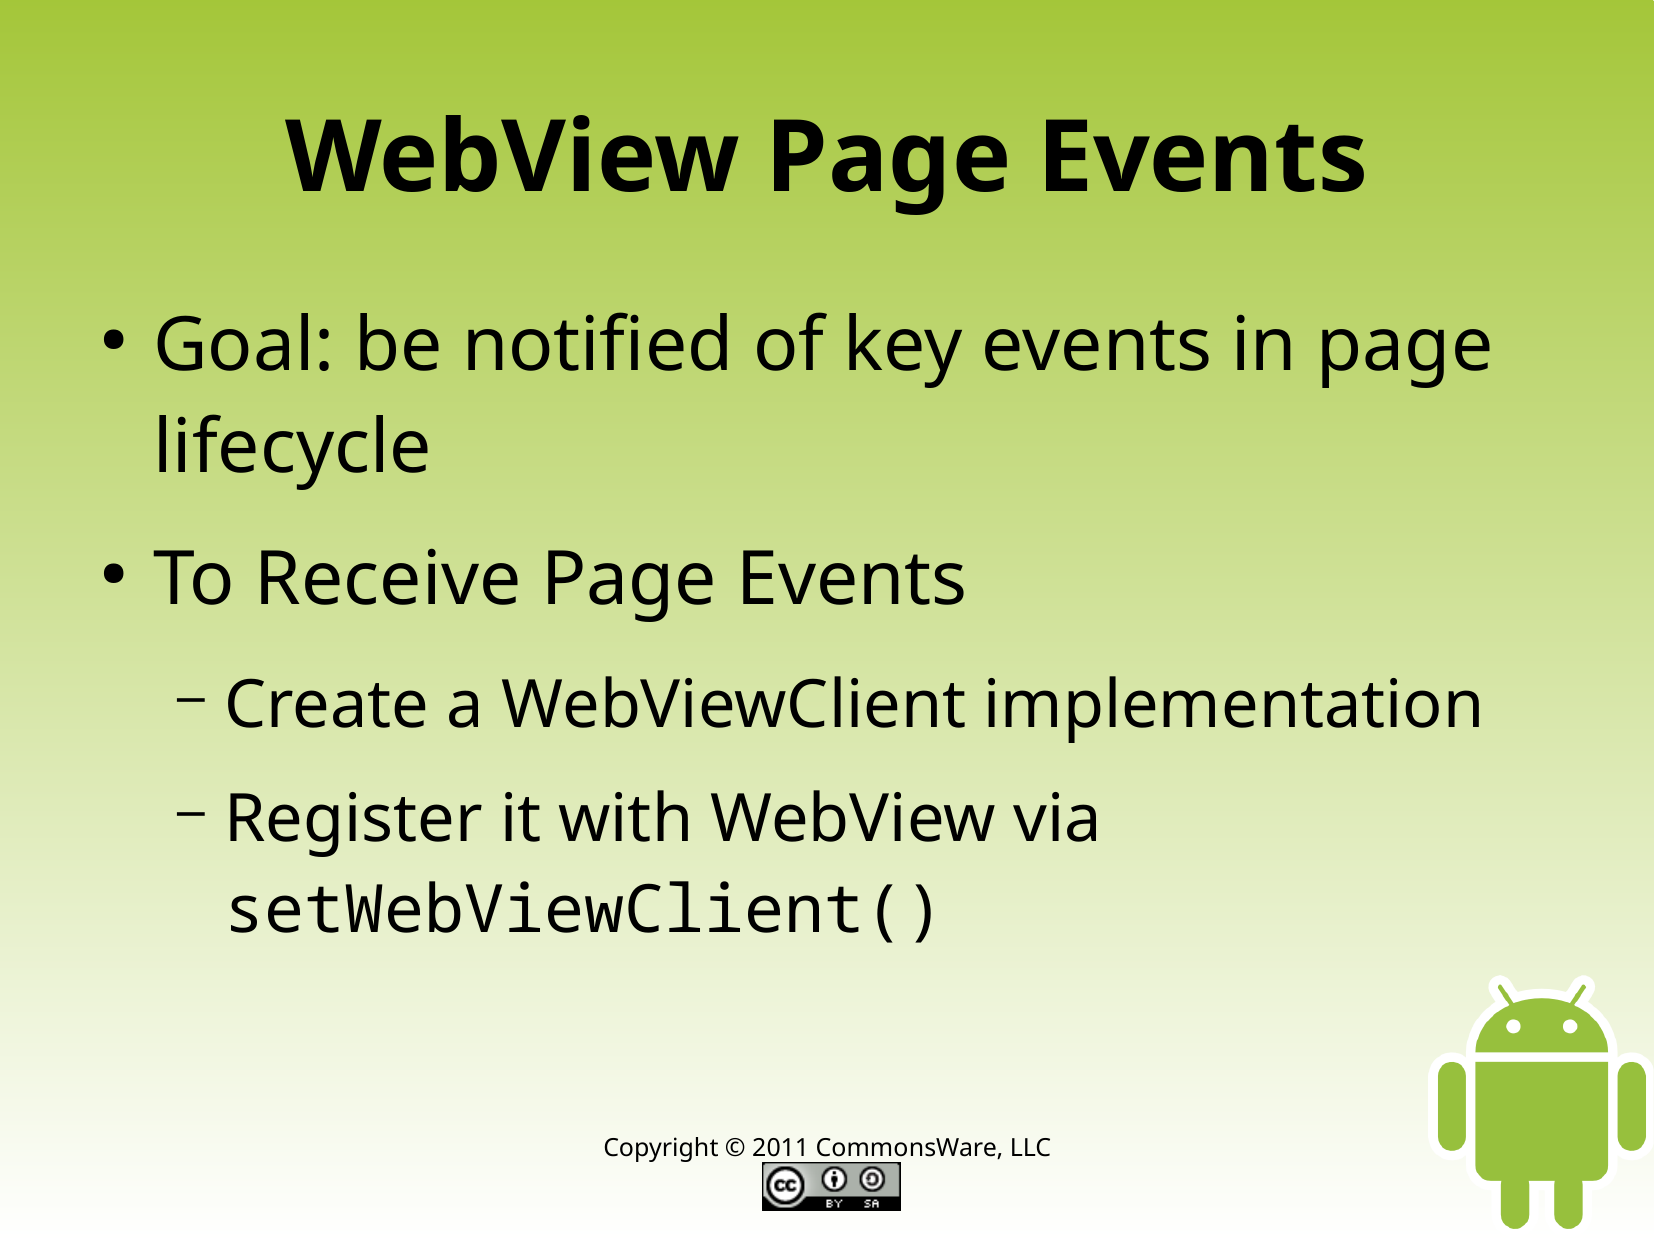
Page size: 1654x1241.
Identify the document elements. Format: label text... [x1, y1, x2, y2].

picture [762, 1162, 901, 1211]
picture [1428, 975, 1654, 1238]
title WebView Page Events [82, 49, 1571, 257]
list Goal: be notified of key events in page lifecycle To Receive Page Events Create a WebViewClient implementation Register it with WebView via setWebViewClient() [82, 290, 1571, 1109]
